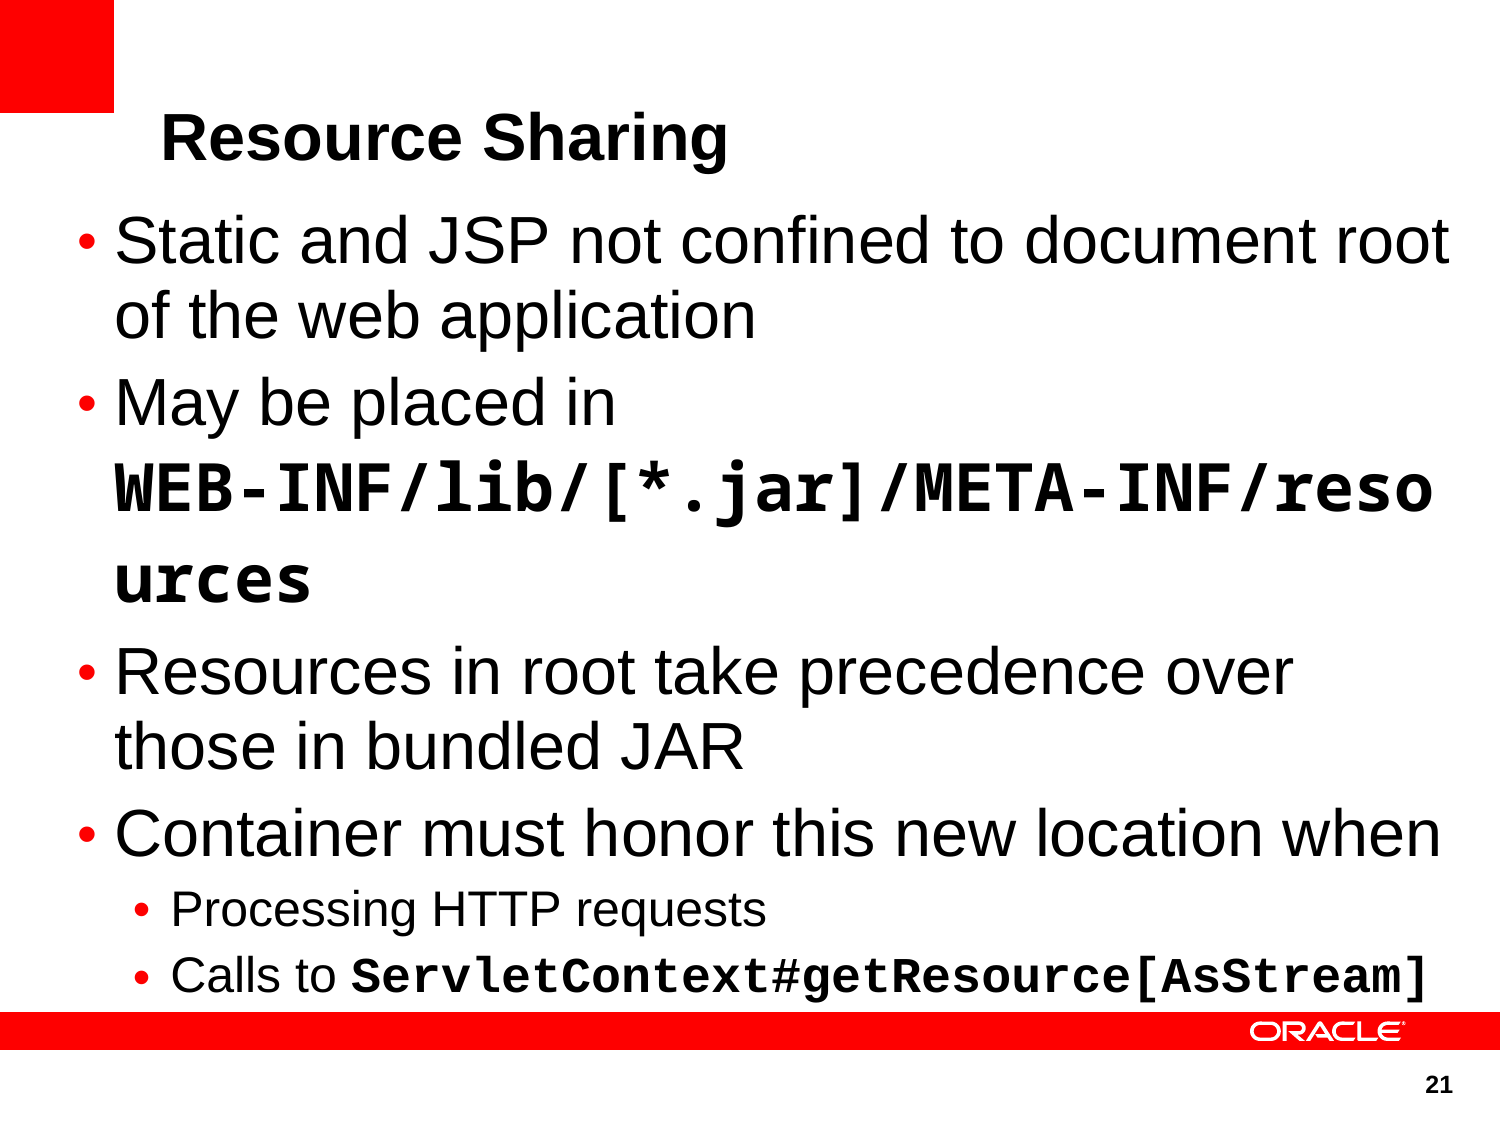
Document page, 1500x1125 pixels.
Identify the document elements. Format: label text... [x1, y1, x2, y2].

picture [0, 1012, 1500, 1050]
list Static and JSP not confined to document root of the web application May be placed in WEB-INF/lib/[*.jar]/META-INF/resources Resources in root take precedence over those in bundled JAR Container must honor this new location when Processing HTTP requests Calls to ServletContext#getResource[AsStream] [77, 203, 1455, 942]
title Resource Sharing [145, 59, 1463, 215]
picture [0, 0, 114, 113]
